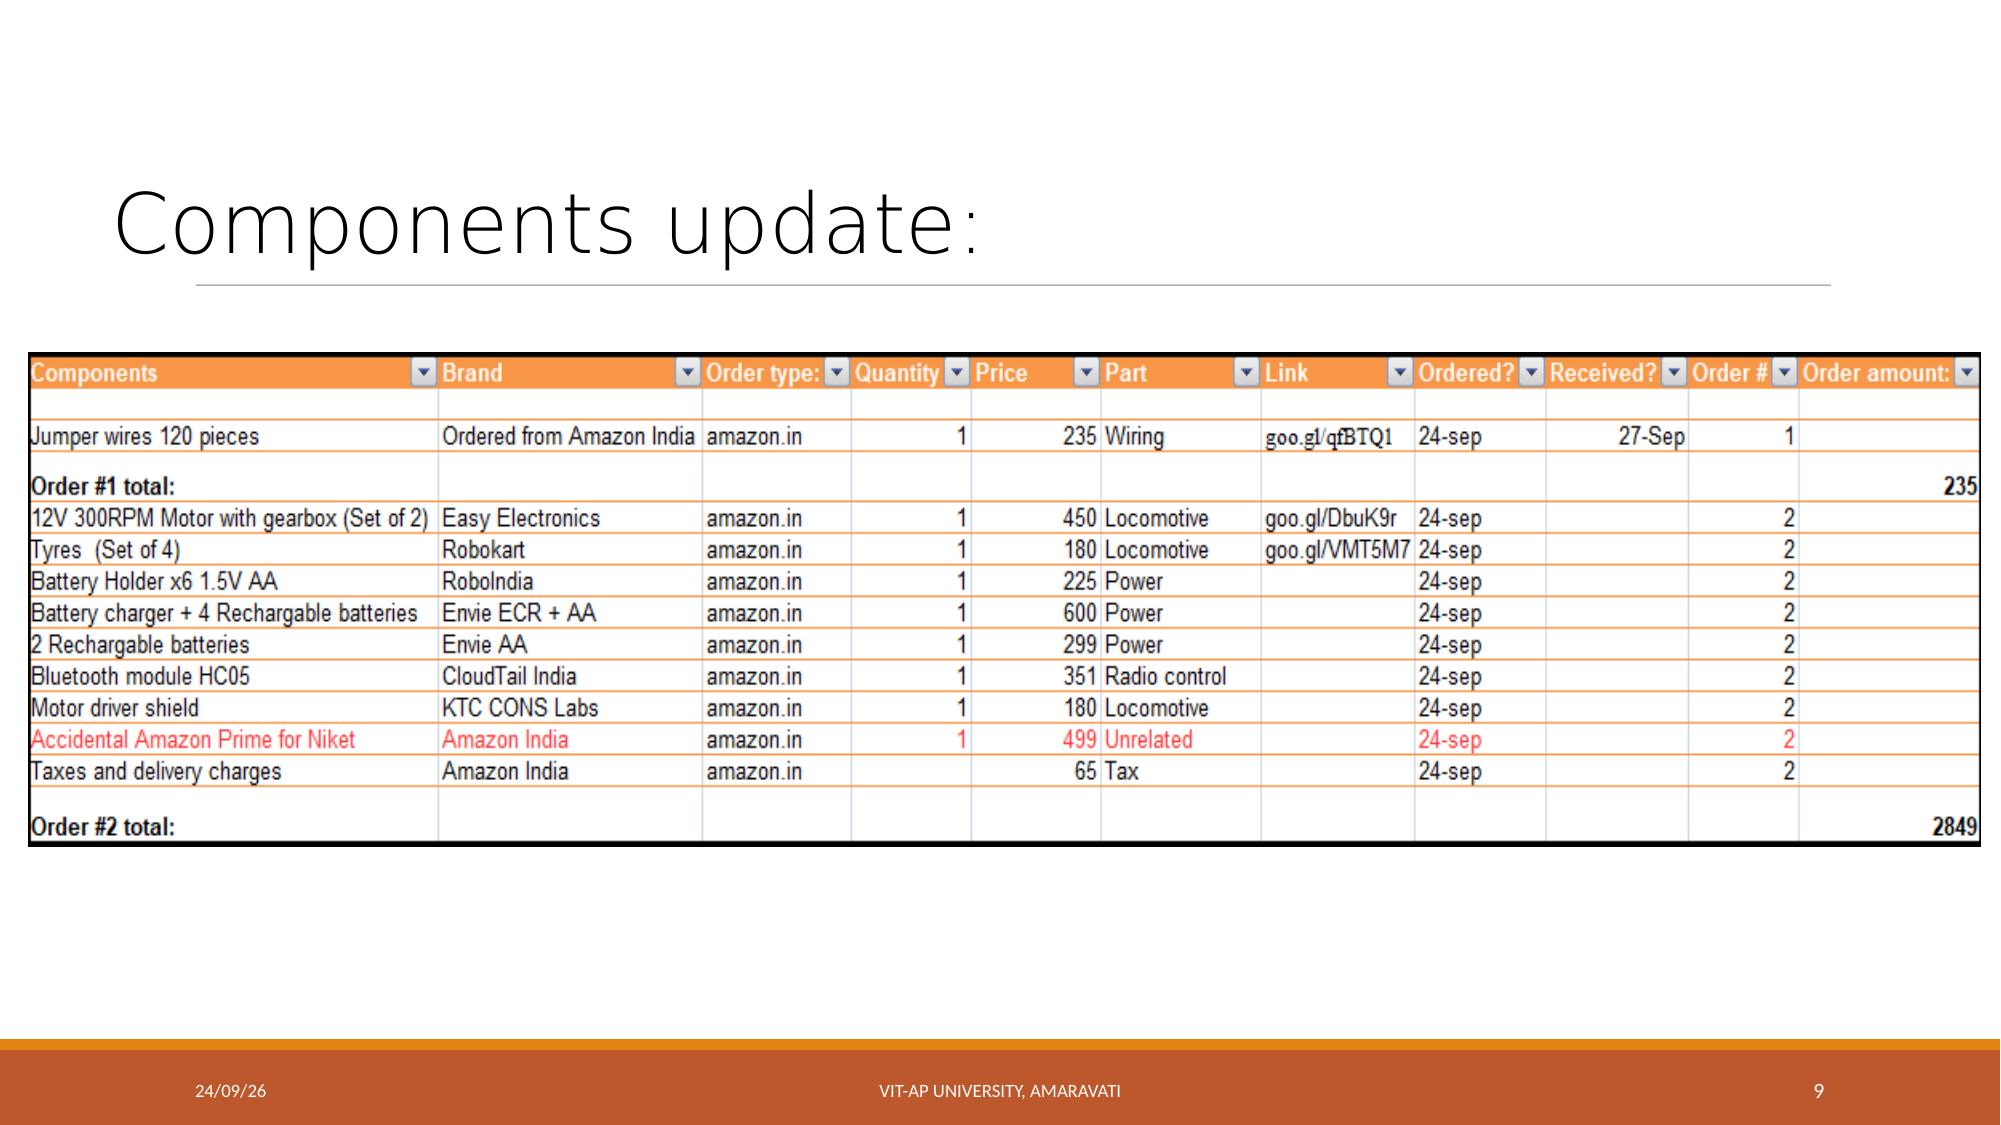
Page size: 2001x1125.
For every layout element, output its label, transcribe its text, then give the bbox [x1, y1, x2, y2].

picture [28, 352, 1981, 847]
footer VIT-AP University, Amaravati [604, 1059, 1396, 1120]
slide_number <number> [1624, 1059, 1840, 1120]
slide_number 30/09/17 [180, 1059, 586, 1120]
title Components update: [96, 154, 1747, 278]
